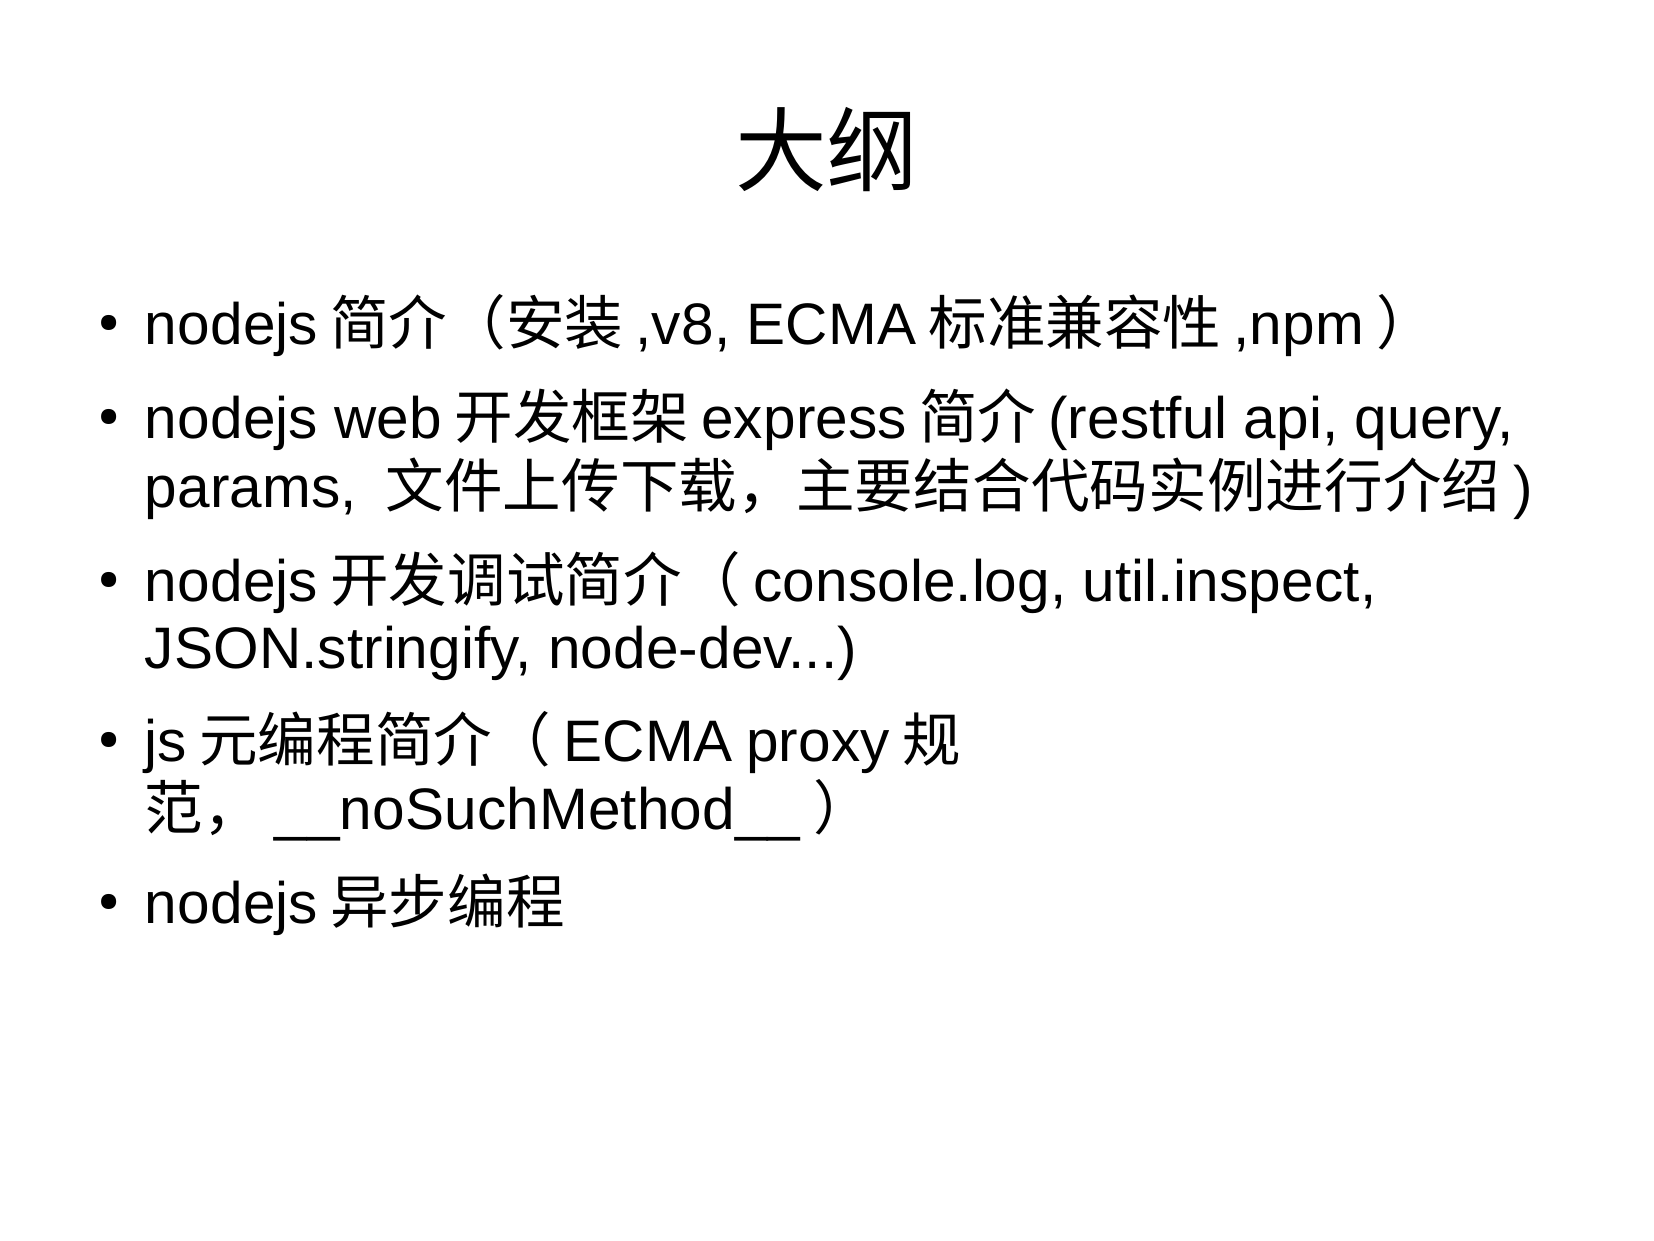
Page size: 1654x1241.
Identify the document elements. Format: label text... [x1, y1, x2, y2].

title 大纲 [82, 49, 1571, 257]
list nodejs简介（安装,v8, ECMA标准兼容性,npm） nodejs web开发框架express简介(restful api, query, params, 文件上传下载，主要结合代码实例进行介绍) nodejs开发调试简介（console.log, util.inspect, JSON.stringify, node-dev...) js元编程简介（ECMA proxy规范，__noSuchMethod__） nodejs异步编程 [82, 290, 1538, 1010]
